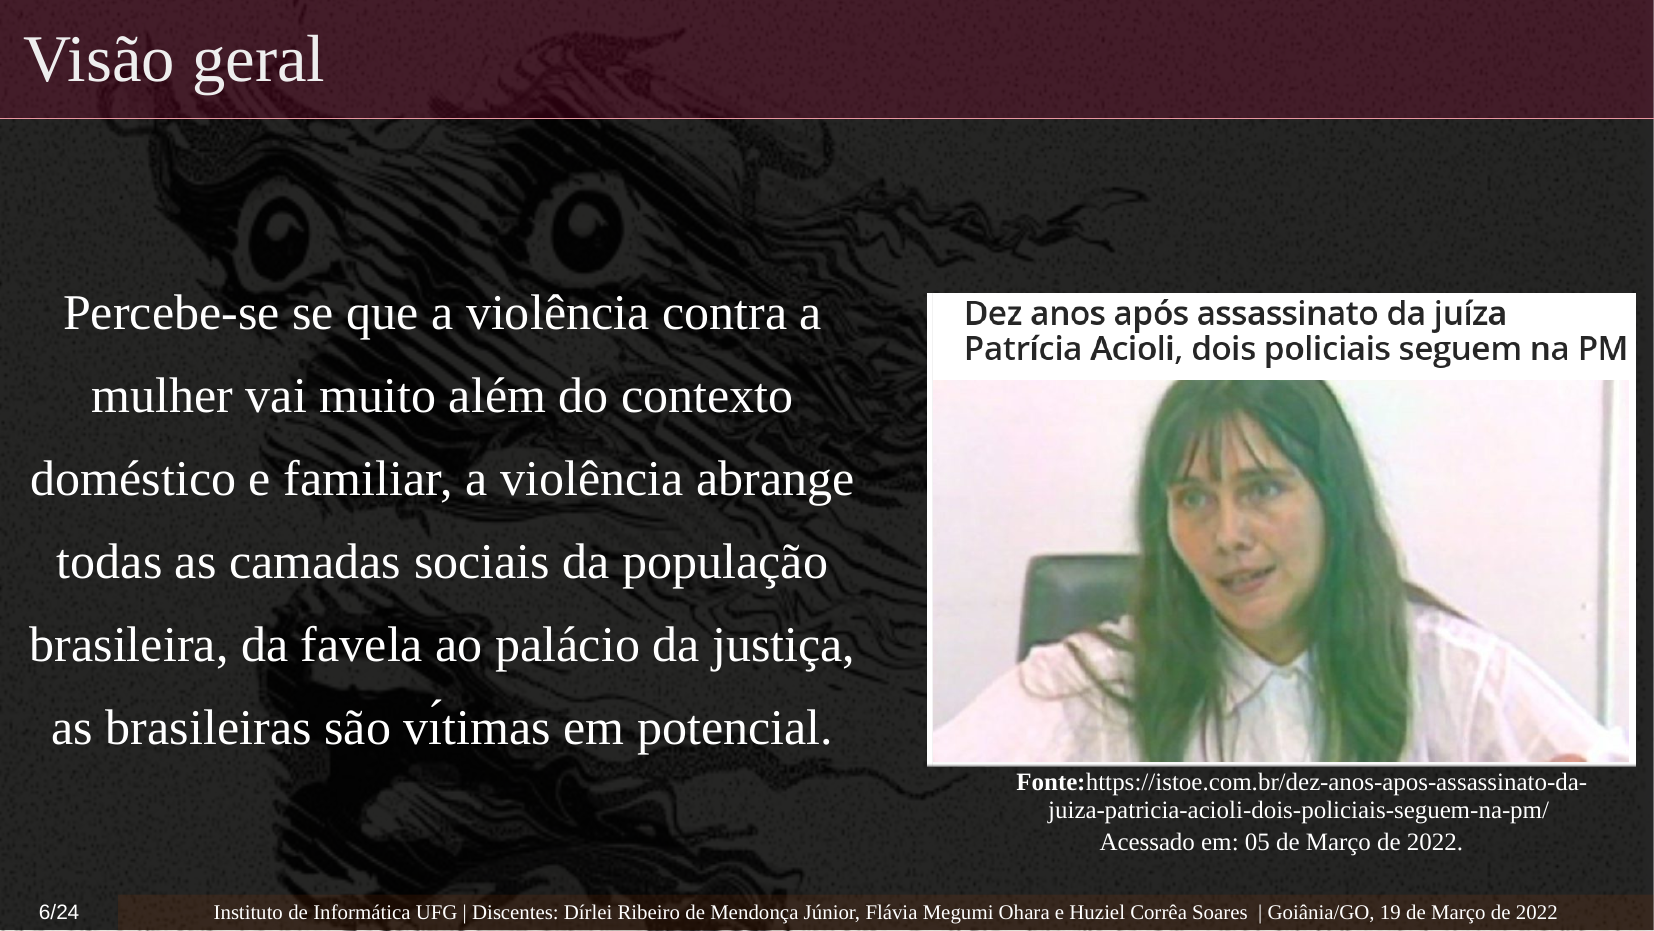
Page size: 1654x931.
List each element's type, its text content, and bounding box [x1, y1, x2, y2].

title Visão geral [0, 0, 1654, 119]
text_box Fonte:https://istoe.com.br/dez-anos-apos-assassinato-da-juiza-patricia-acioli-dois-policiais-seguem-na-pm/ Acessado em: 05 de Março de 2022. [927, 767, 1636, 857]
text_box Percebe-se se que a violência contra a mulher vai muito além do contexto doméstico e familiar, a violência abrange todas as camadas sociais da população brasileira, da favela ao palácio da justiça, as brasileiras são vı́timas em potencial. [0, 119, 886, 894]
picture [927, 293, 1636, 767]
